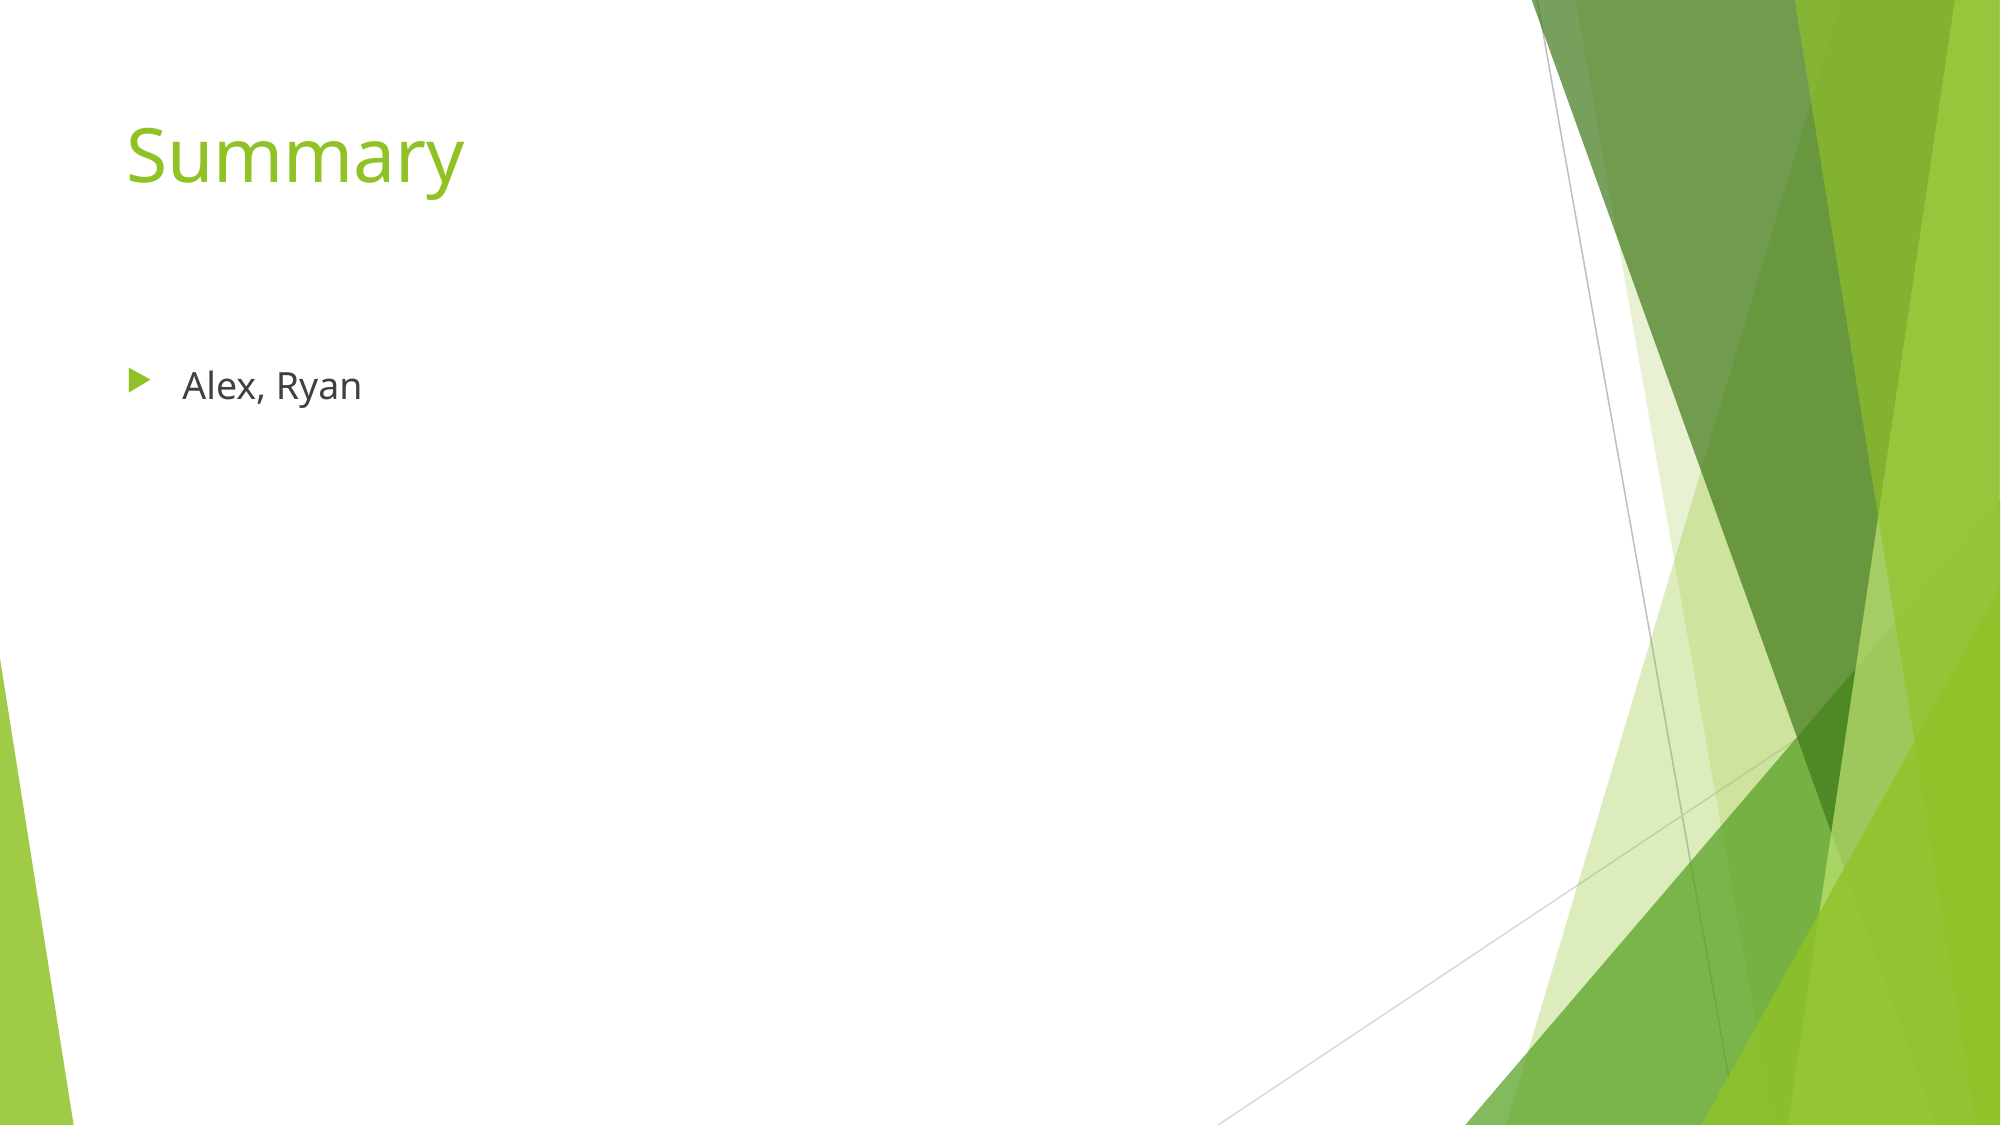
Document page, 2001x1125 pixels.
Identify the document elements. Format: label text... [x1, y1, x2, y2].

title Summary [111, 99, 1522, 317]
list Alex, Ryan [111, 354, 1522, 992]
